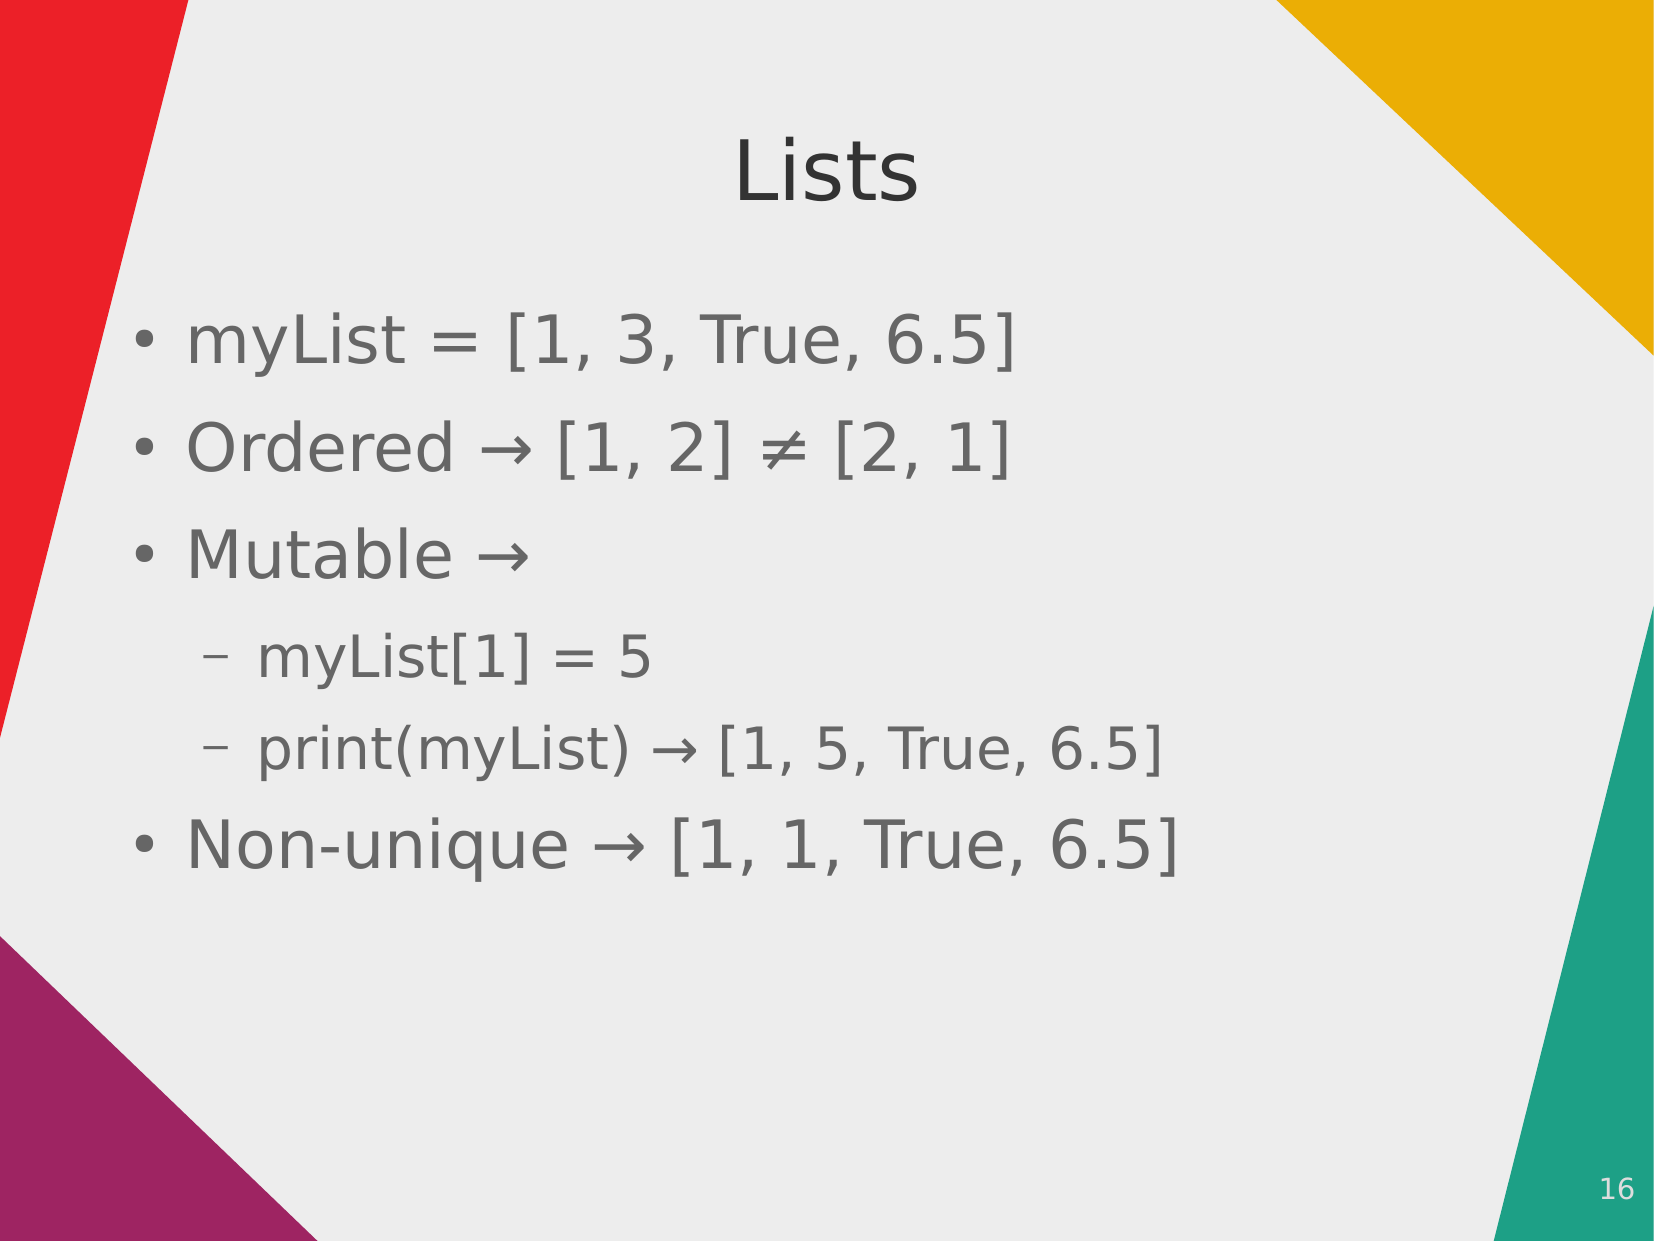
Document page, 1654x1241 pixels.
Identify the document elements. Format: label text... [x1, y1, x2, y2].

text_box [114, 302, 1539, 1033]
title Lists [114, 73, 1539, 271]
